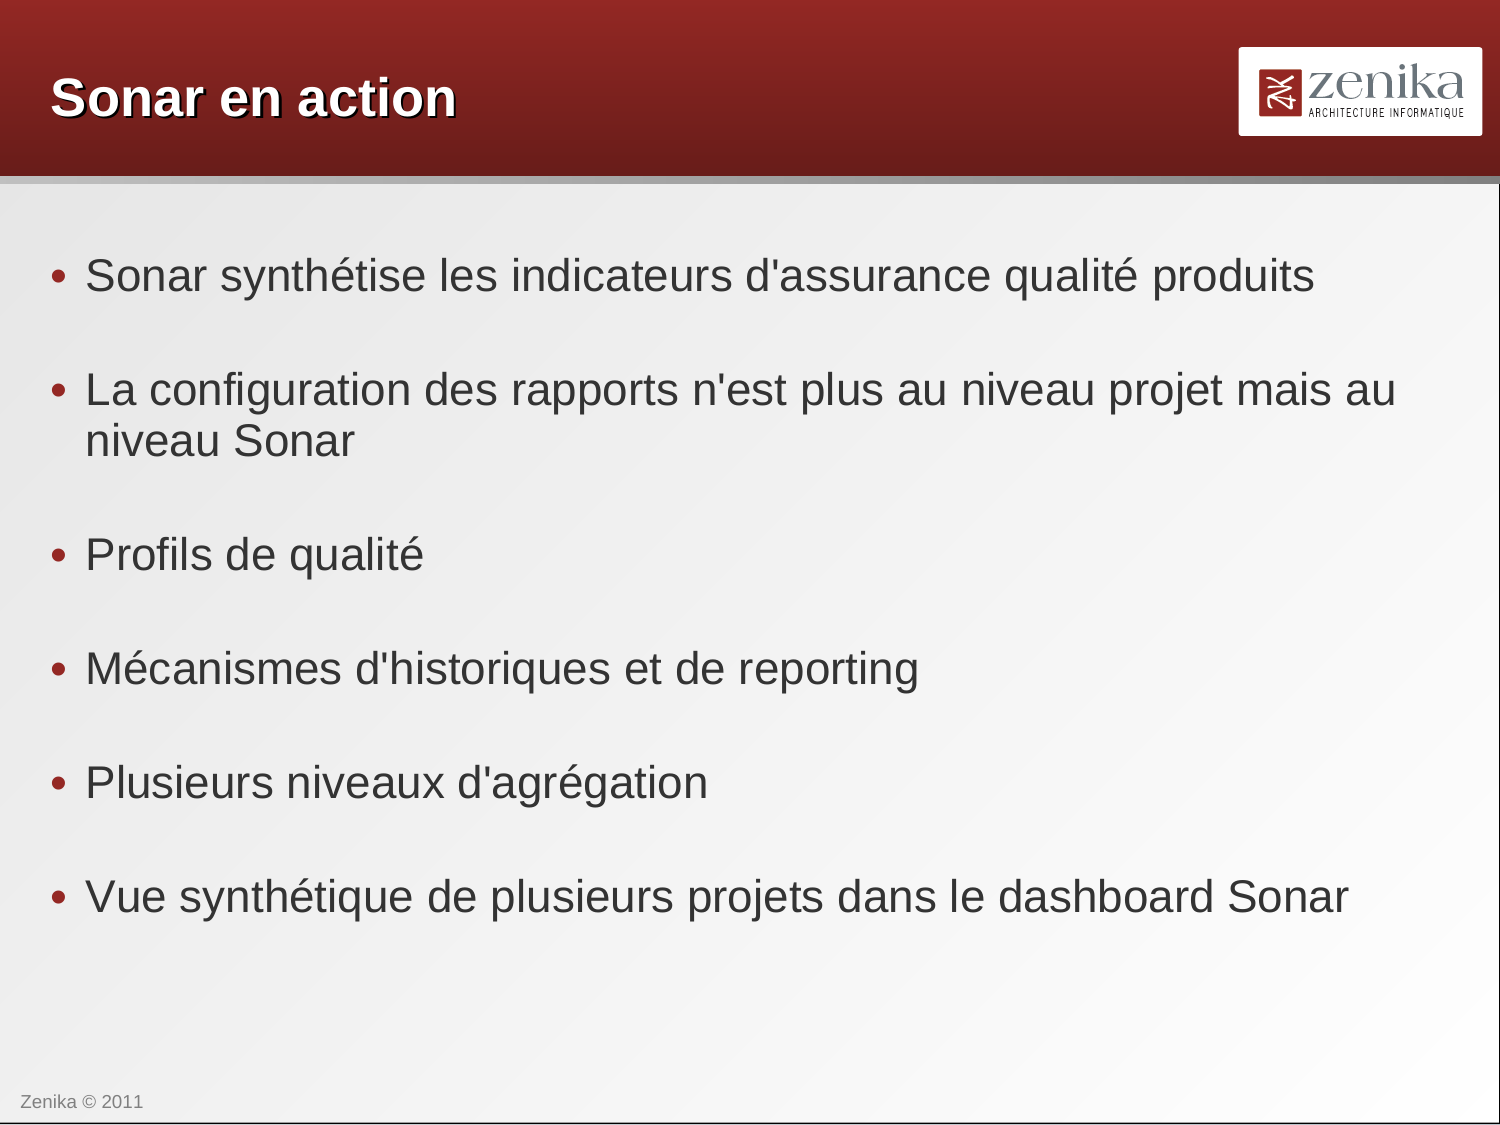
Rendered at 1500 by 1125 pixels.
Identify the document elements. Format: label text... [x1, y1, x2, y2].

title Sonar en action [50, 15, 1206, 180]
picture [1257, 58, 1464, 125]
list Sonar synthétise les indicateurs d'assurance qualité produits La configuration des rapports n'est plus au niveau projet mais au niveau Sonar Profils de qualité Mécanismes d'historiques et de reporting Plusieurs niveaux d'agrégation Vue synthétique de plusieurs projets dans le dashboard Sonar [50, 249, 1435, 1079]
